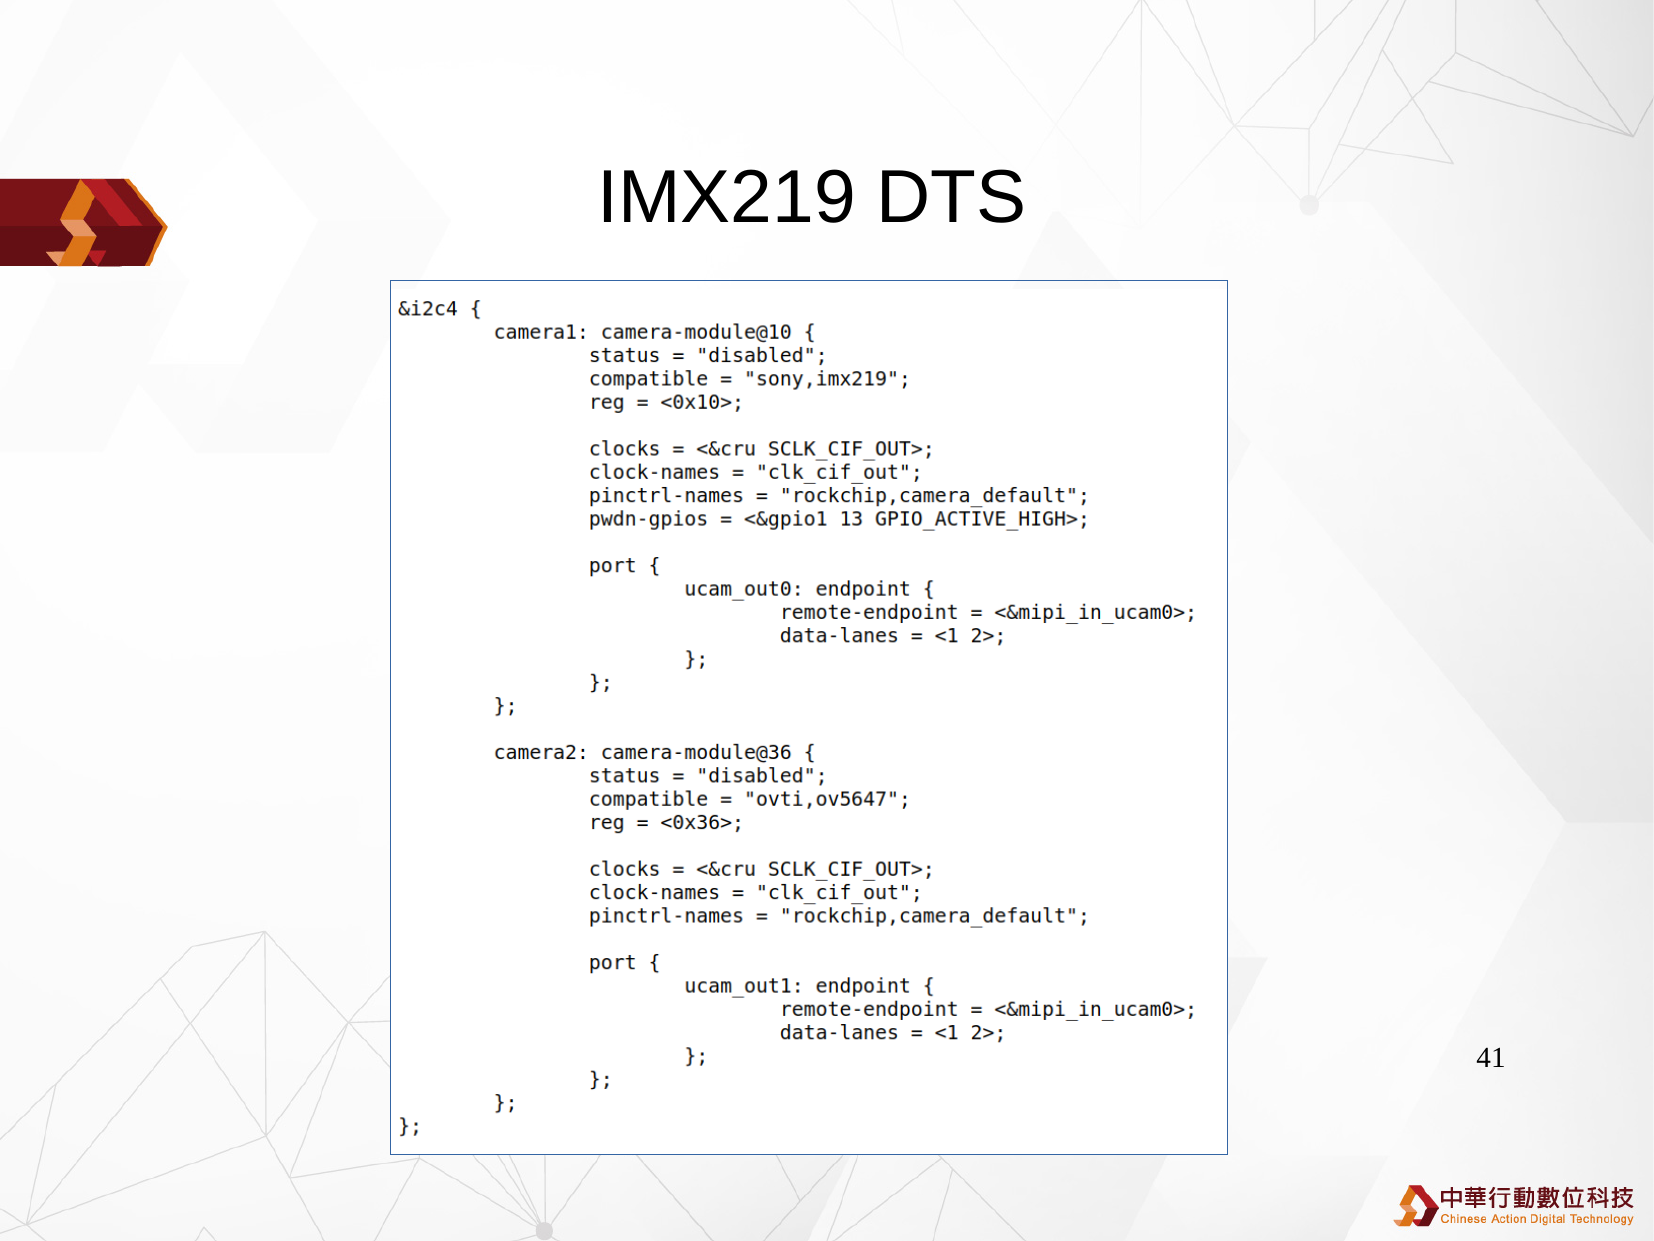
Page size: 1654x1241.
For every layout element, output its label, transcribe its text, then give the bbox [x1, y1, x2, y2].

picture [0, 0, 1654, 1241]
title IMX219 DTS [118, 112, 1506, 281]
